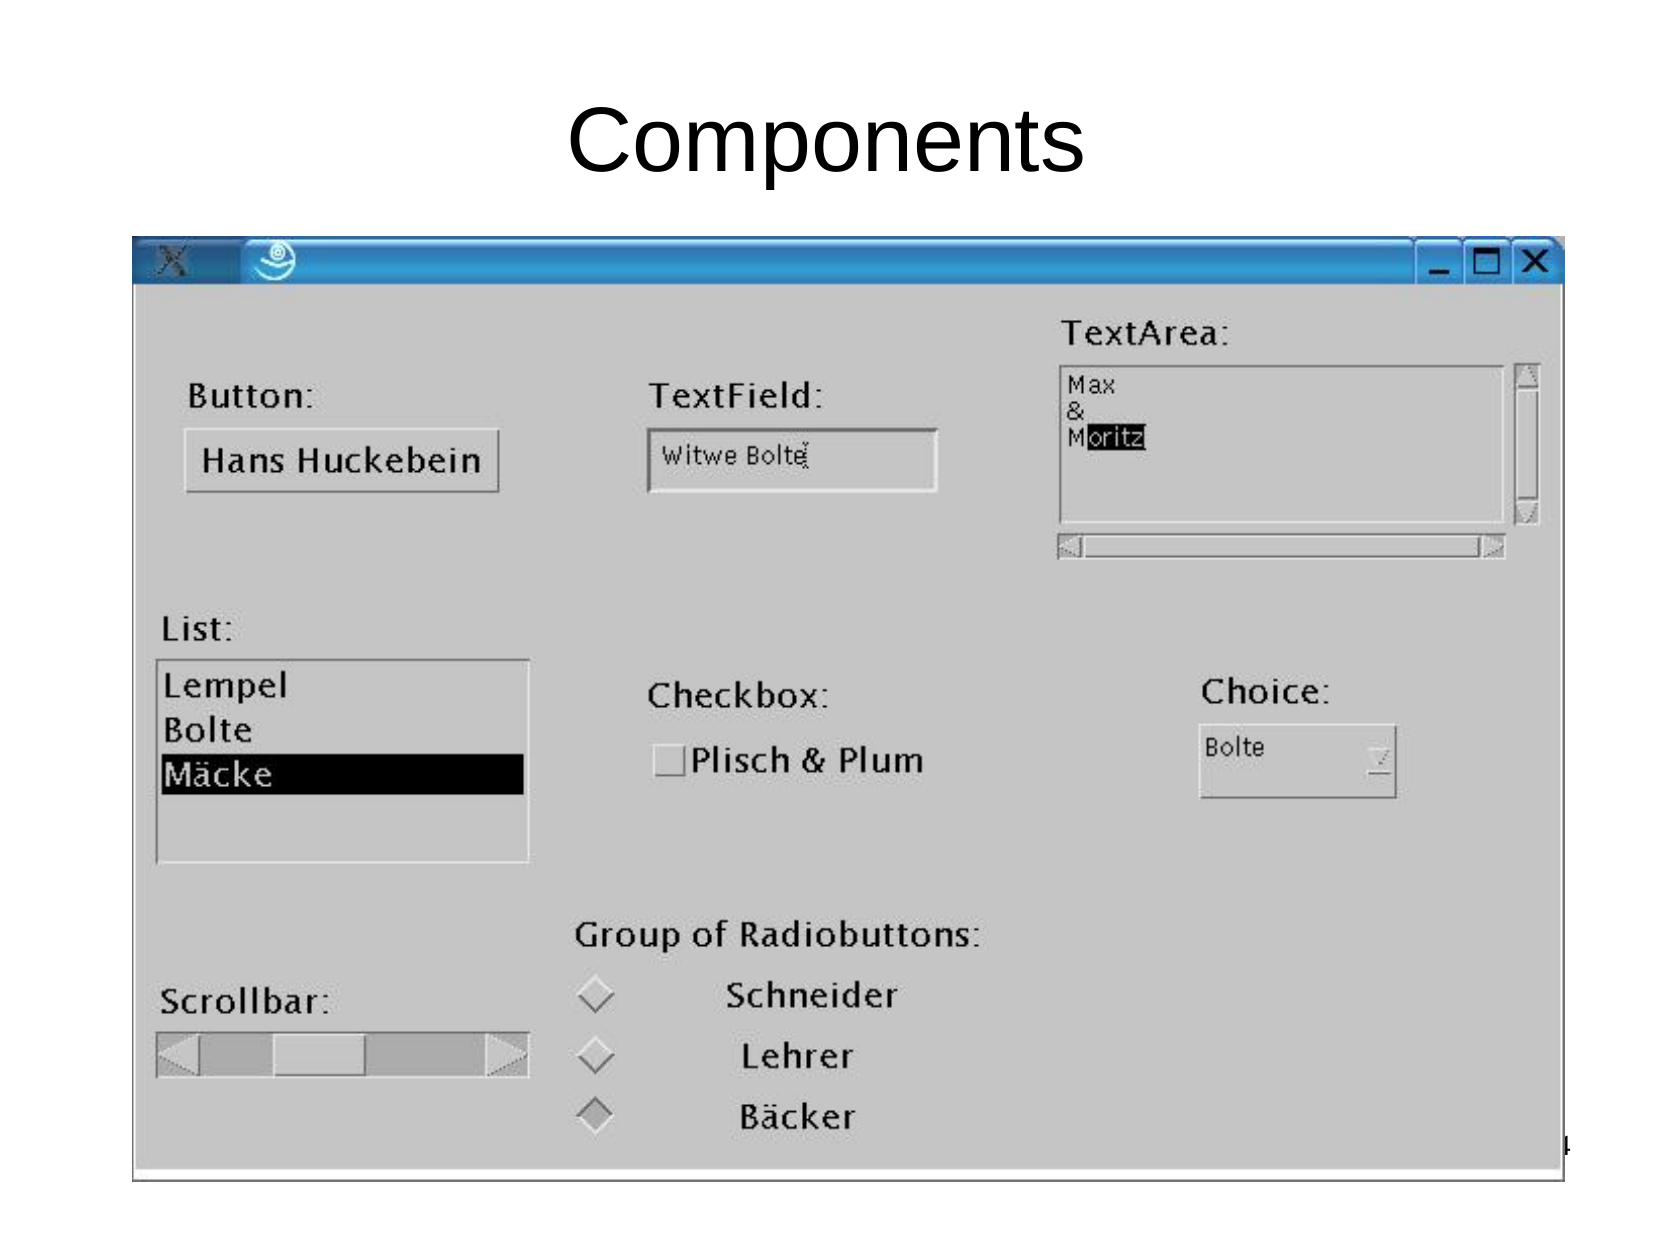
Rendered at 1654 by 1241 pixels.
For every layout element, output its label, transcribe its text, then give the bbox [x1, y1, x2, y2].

picture [132, 250, 1565, 1182]
title Components [82, 29, 1571, 250]
